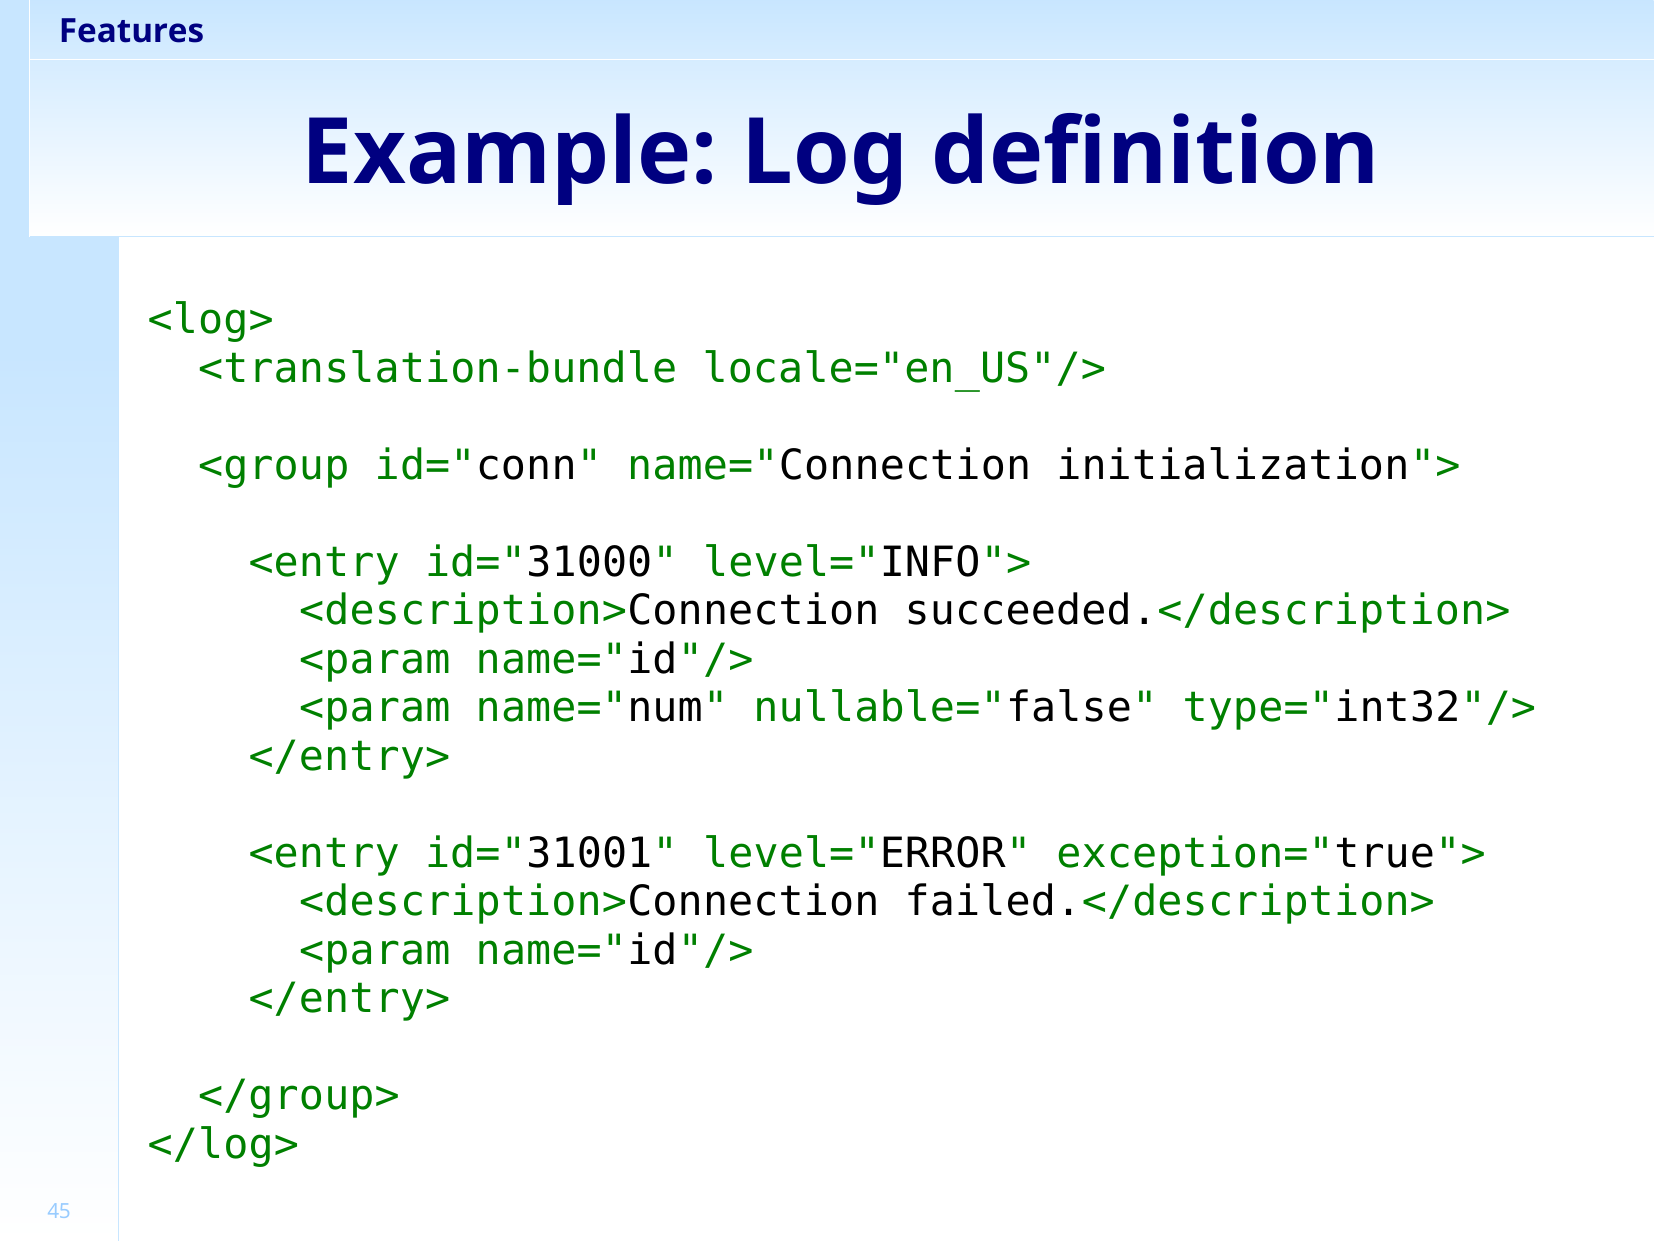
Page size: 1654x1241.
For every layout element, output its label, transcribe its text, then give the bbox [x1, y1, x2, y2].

title Features [59, 0, 355, 60]
list <log> <translation-bundle locale="en_US"/> <group id="conn" name="Connection initialization"> <entry id="31000" level="INFO"> <description>Connection succeeded.</description> <param name="id"/> <param name="num" nullable="false" type="int32"/> </entry> <entry id="31001" level="ERROR" exception="true"> <description>Connection failed.</description> <param name="id"/> </entry> </group> </log> [147, 295, 1625, 1182]
title Example: Log definition [29, 59, 1654, 237]
